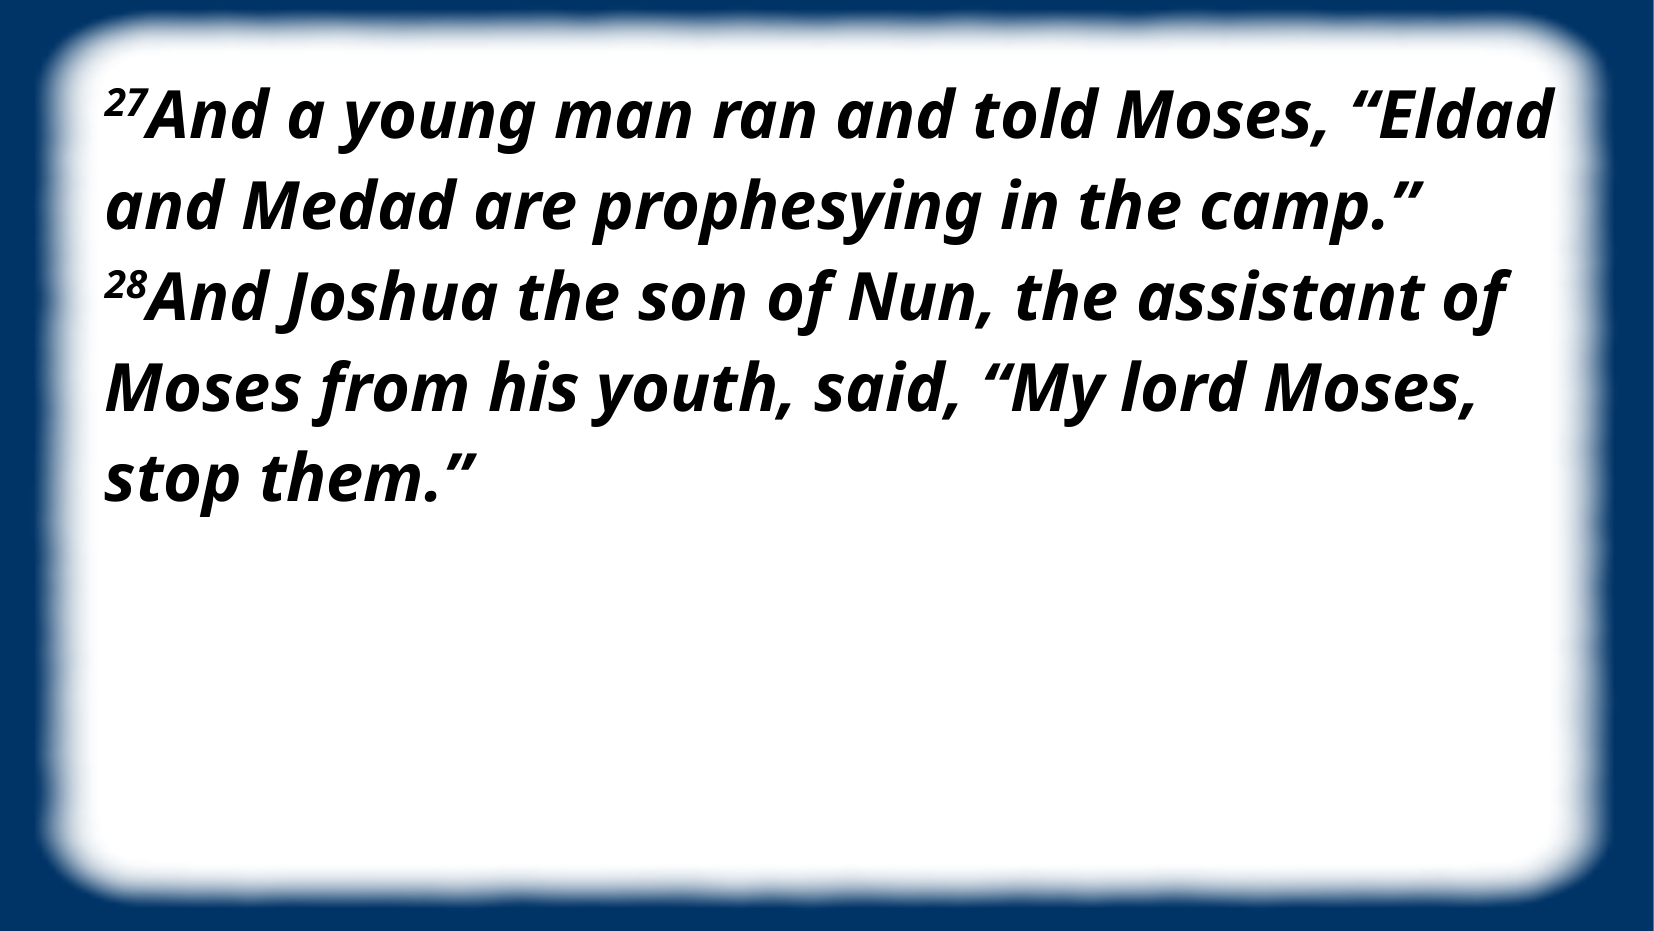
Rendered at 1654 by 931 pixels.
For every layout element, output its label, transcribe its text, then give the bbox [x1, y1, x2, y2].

text_box 27And a young man ran and told Moses, “Eldad and Medad are prophesying in the camp.” 28And Joshua the son of Nun, the assistant of Moses from his youth, said, “My lord Moses, stop them.” [90, 60, 1576, 519]
picture [0, 0, 1654, 931]
